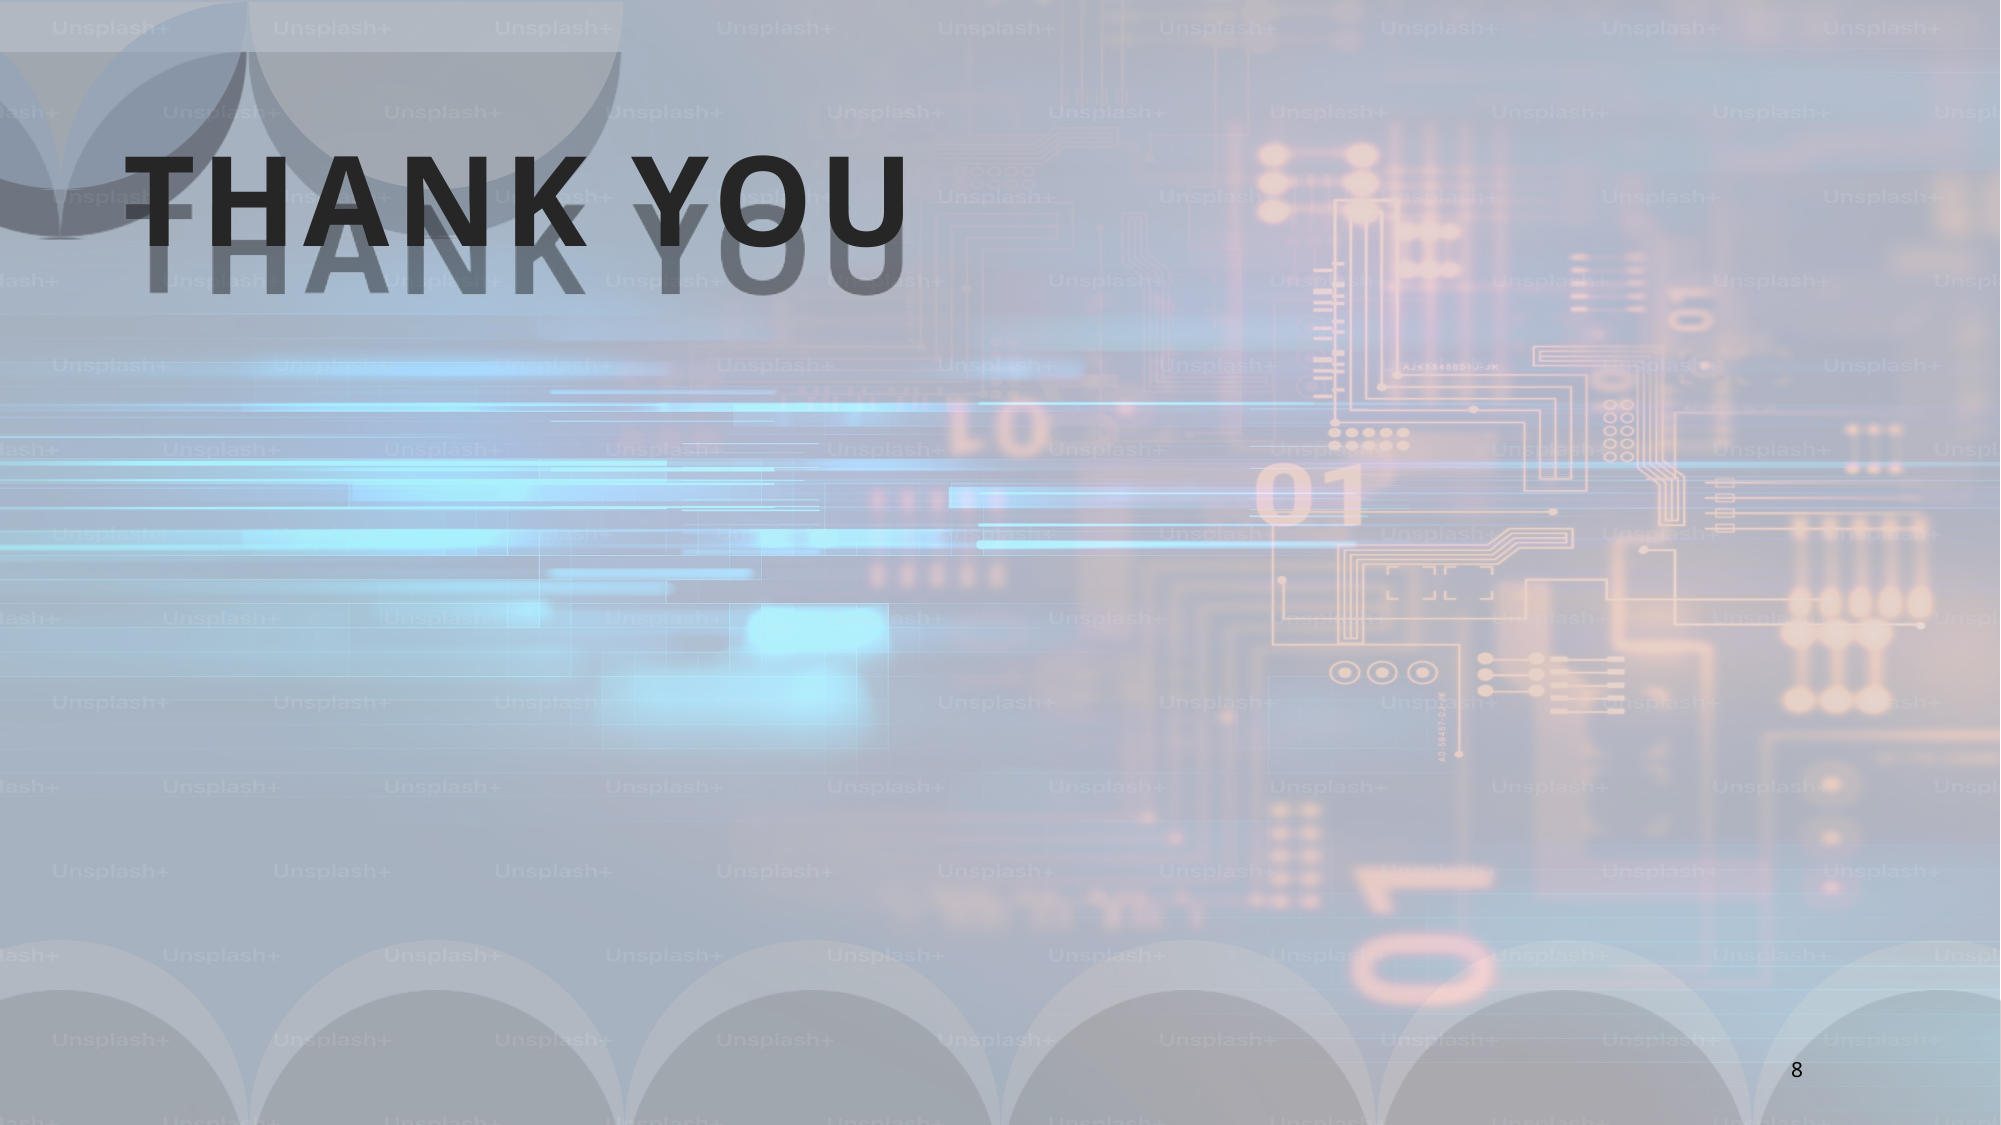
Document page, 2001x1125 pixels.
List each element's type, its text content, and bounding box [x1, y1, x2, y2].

title THANK YOU [123, 138, 999, 279]
slide_number 8 [1791, 1047, 1930, 1095]
picture [0, 0, 2000, 1125]
